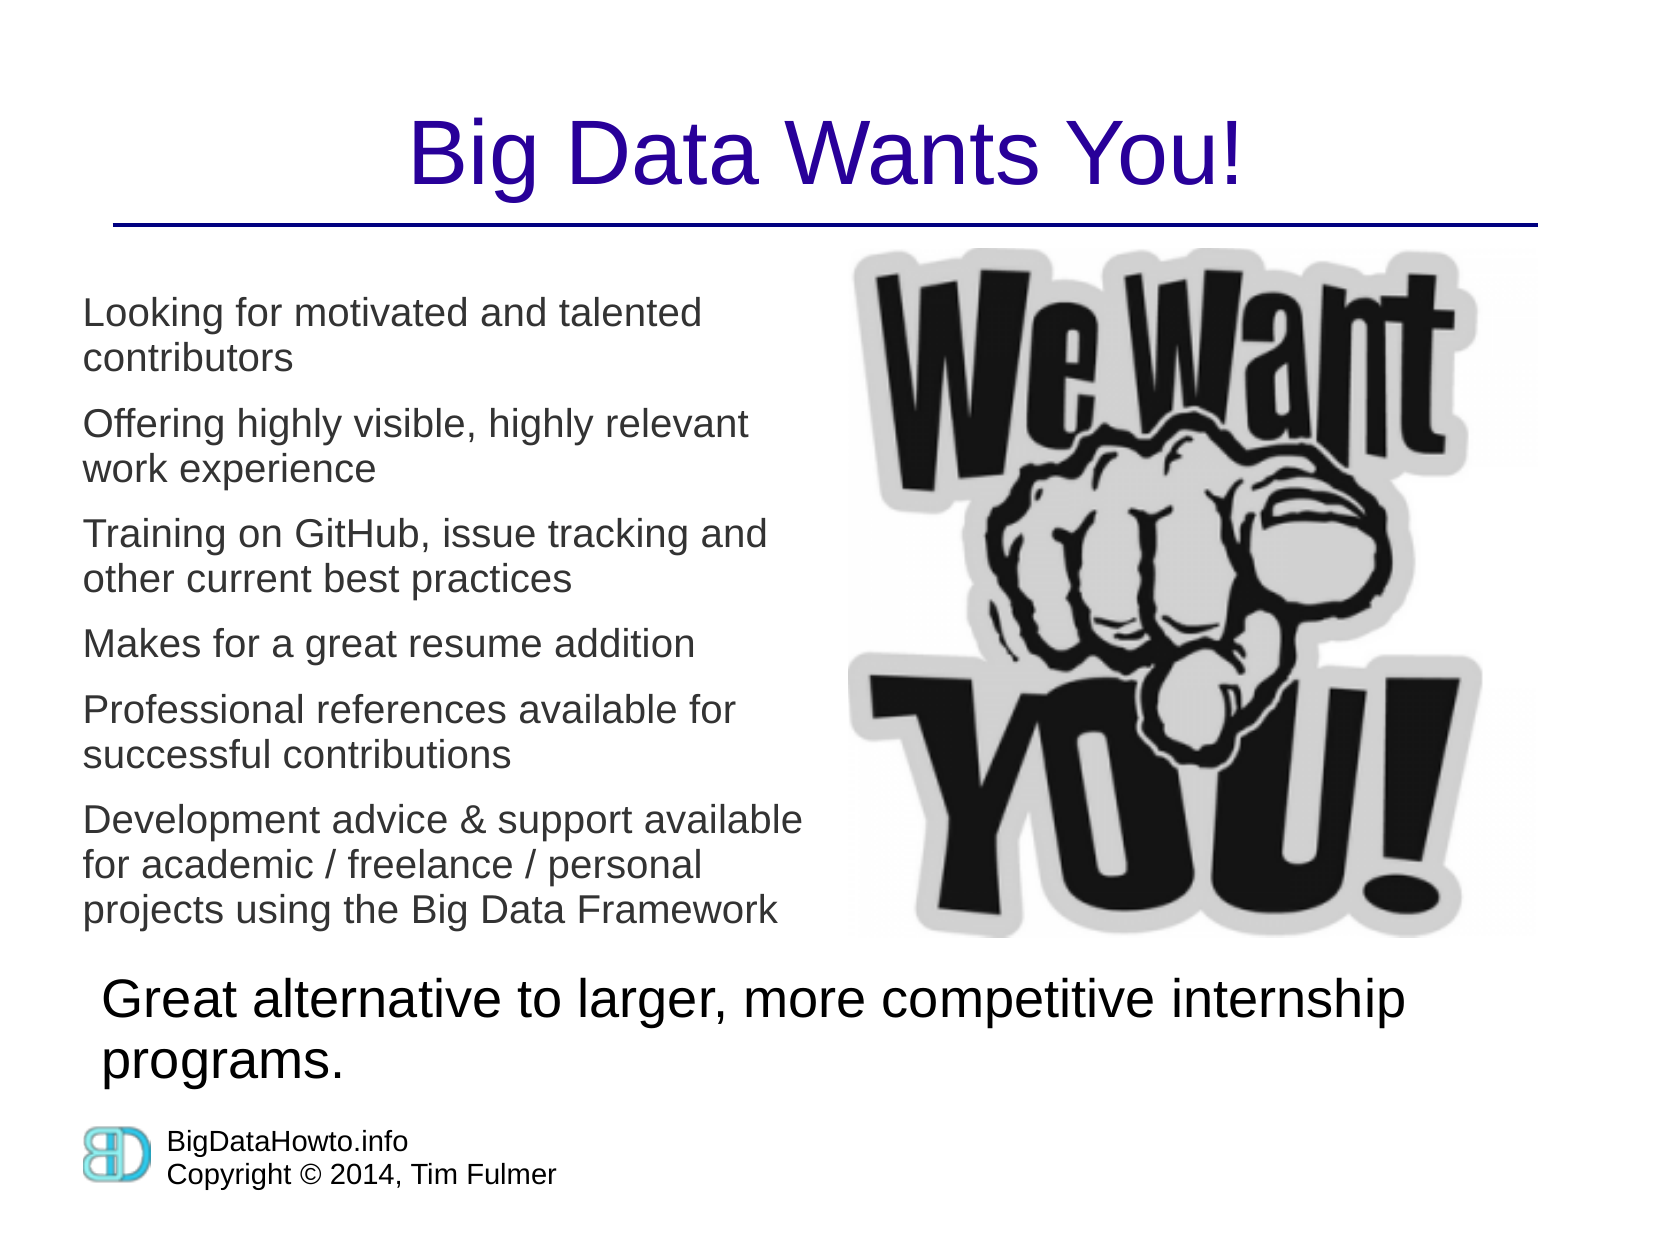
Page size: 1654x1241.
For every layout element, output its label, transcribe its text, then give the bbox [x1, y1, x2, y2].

list Looking for motivated and talented contributors Offering highly visible, highly relevant work experience Training on GitHub, issue tracking and other current best practices Makes for a great resume addition Professional references available for successful contributions Development advice & support available for academic / freelance / personal projects using the Big Data Framework [82, 290, 809, 976]
picture [83, 1121, 151, 1189]
title Big Data Wants You! [82, 49, 1571, 257]
picture [848, 248, 1538, 938]
text_box Great alternative to larger, more competitive internship programs. [86, 961, 1504, 1101]
